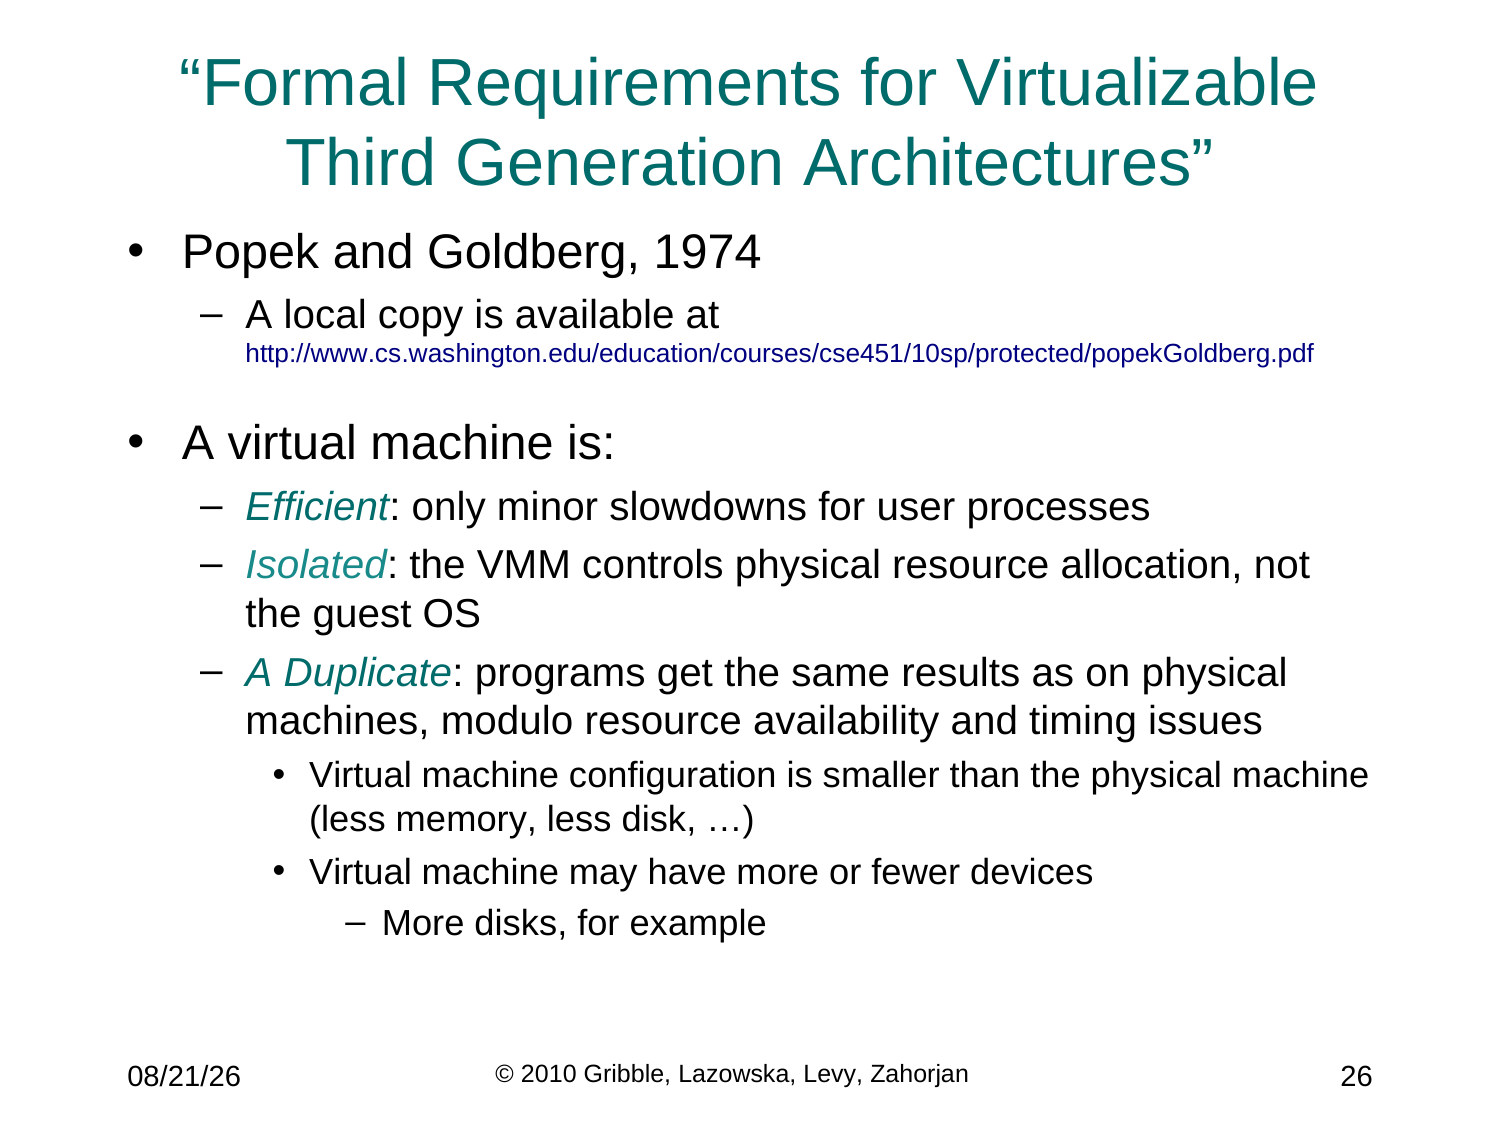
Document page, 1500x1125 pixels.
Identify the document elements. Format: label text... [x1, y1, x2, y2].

list Popek and Goldberg, 1974 A local copy is available at http://www.cs.washington.edu/education/courses/cse451/10sp/protected/popekGoldberg.pdf A virtual machine is: Efficient: only minor slowdowns for user processes Isolated: the VMM controls physical resource allocation, not the guest OS A Duplicate: programs get the same results as on physical machines, modulo resource availability and timing issues Virtual machine configuration is smaller than the physical machine (less memory, less disk, …) Virtual machine may have more or fewer devices More disks, for example [112, 212, 1388, 955]
title “Formal Requirements for Virtualizable Third Generation Architectures” [112, 31, 1388, 207]
